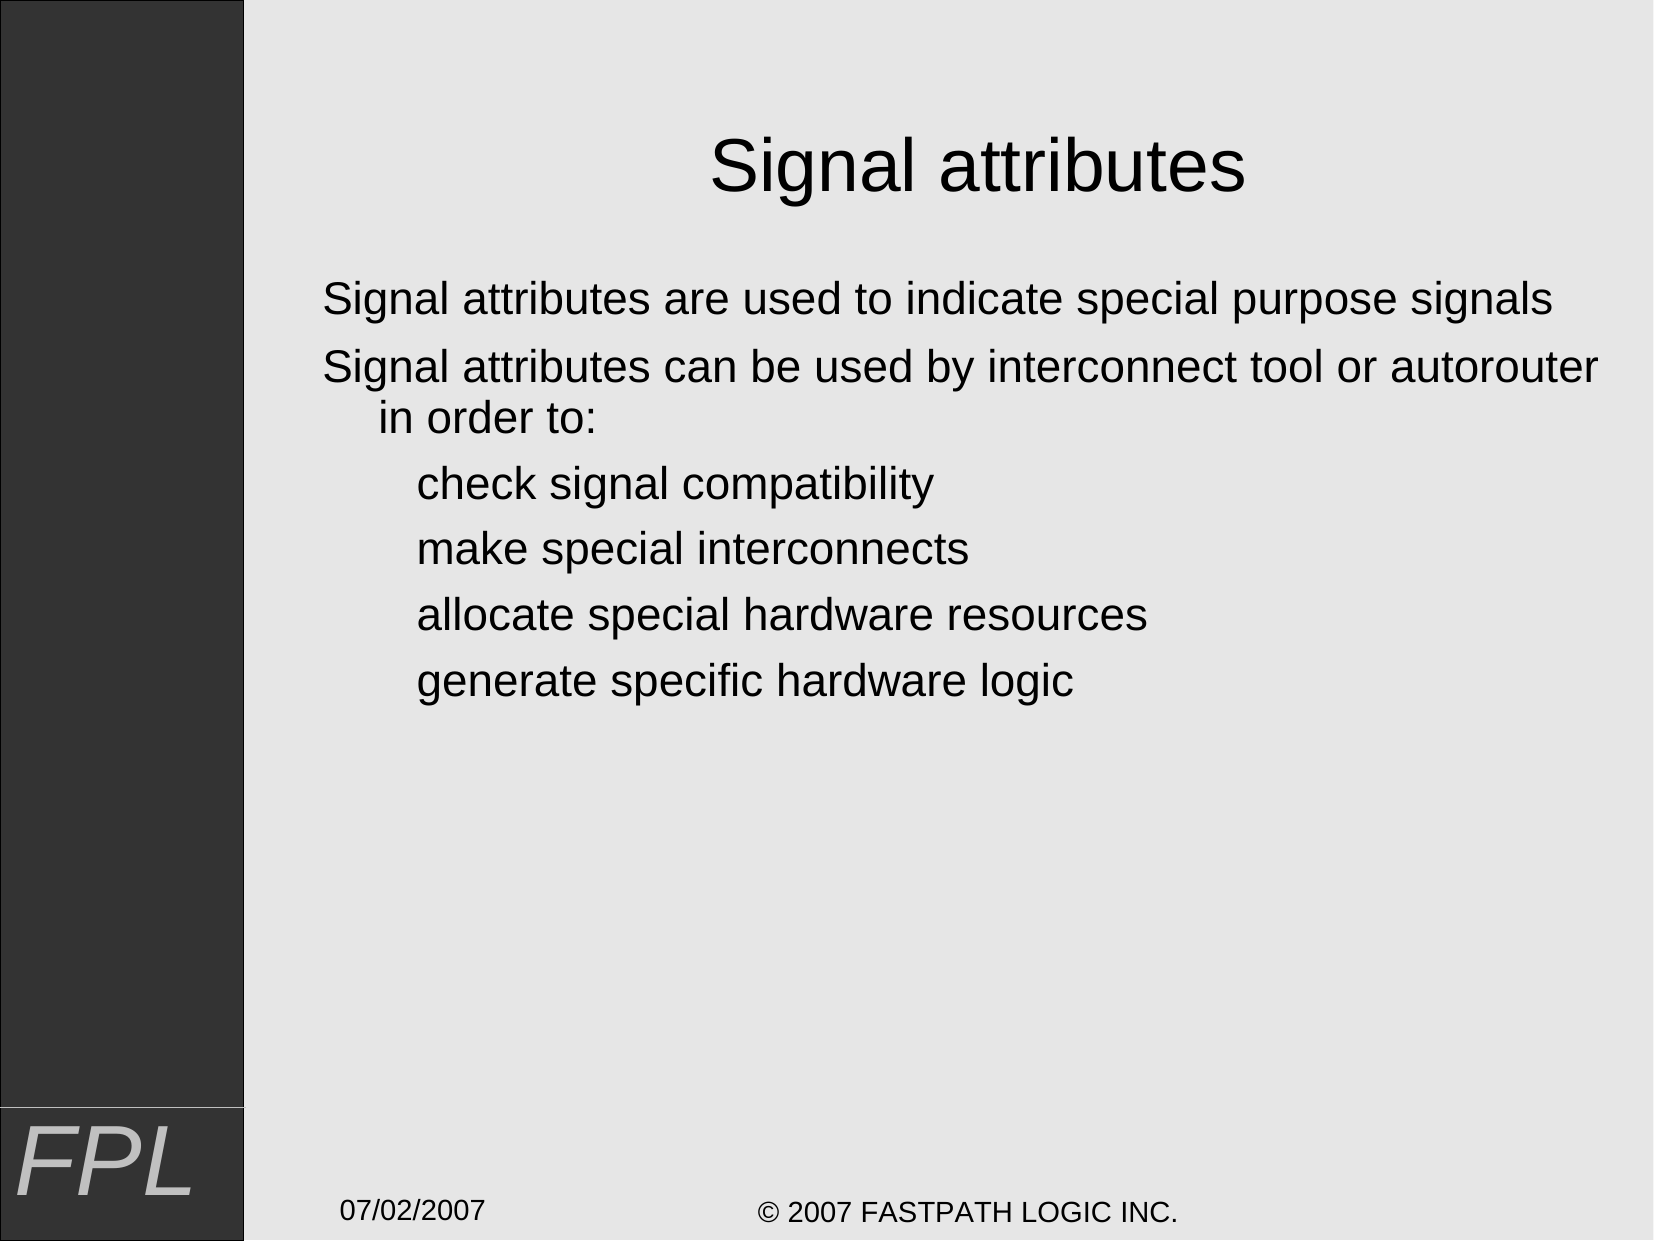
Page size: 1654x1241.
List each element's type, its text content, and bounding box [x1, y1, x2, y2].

list Signal attributes are used to indicate special purpose signals Signal attributes can be used by interconnect tool or autorouter in order to: check signal compatibility make special interconnects allocate special hardware resources generate specific hardware logic [322, 272, 1635, 1179]
title Signal attributes [427, 57, 1530, 272]
